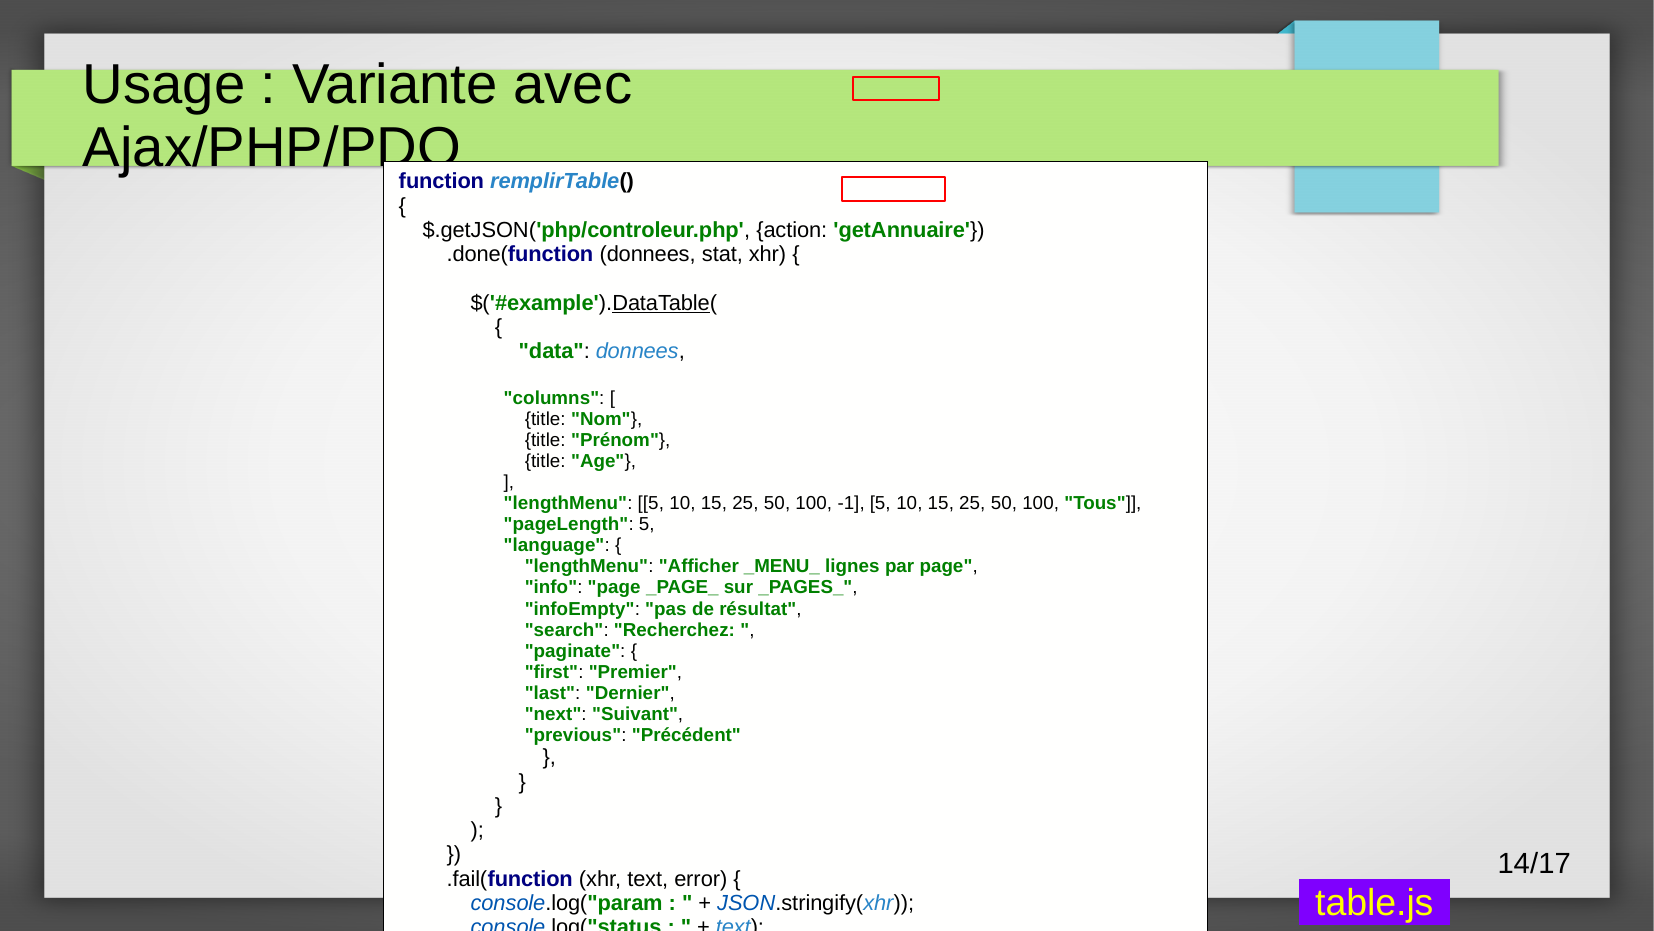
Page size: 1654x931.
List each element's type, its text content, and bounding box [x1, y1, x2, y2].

picture [0, 0, 1654, 931]
text_box function remplirTable() { $.getJSON('php/controleur.php', {action: 'getAnnuaire'}) .done(function (donnees, stat, xhr) { $('#example').DataTable( { "data": donnees, "columns": [ {title: "Nom"}, {title: "Prénom"}, {title: "Age"}, ], "lengthMenu": [[5, 10, 15, 25, 50, 100, -1], [5, 10, 15, 25, 50, 100, "Tous"]], "pageLength": 5, "language": { "lengthMenu": "Afficher _MENU_ lignes par page", "info": "page _PAGE_ sur _PAGES_", "infoEmpty": "pas de résultat", "search": "Recherchez: ", "paginate": { "first": "Premier", "last": "Dernier", "next": "Suivant", "previous": "Précédent" }, } } ); }) .fail(function (xhr, text, error) { console.log("param : " + JSON.stringify(xhr)); console.log("status : " + text); console.log("error : " + error); }) } $(document).ready(function () { remplirTable(); }); [383, 161, 1208, 931]
title Usage : Variante avec Ajax/PHP/PDO [82, 52, 1264, 179]
text_box table.js [1299, 879, 1450, 925]
